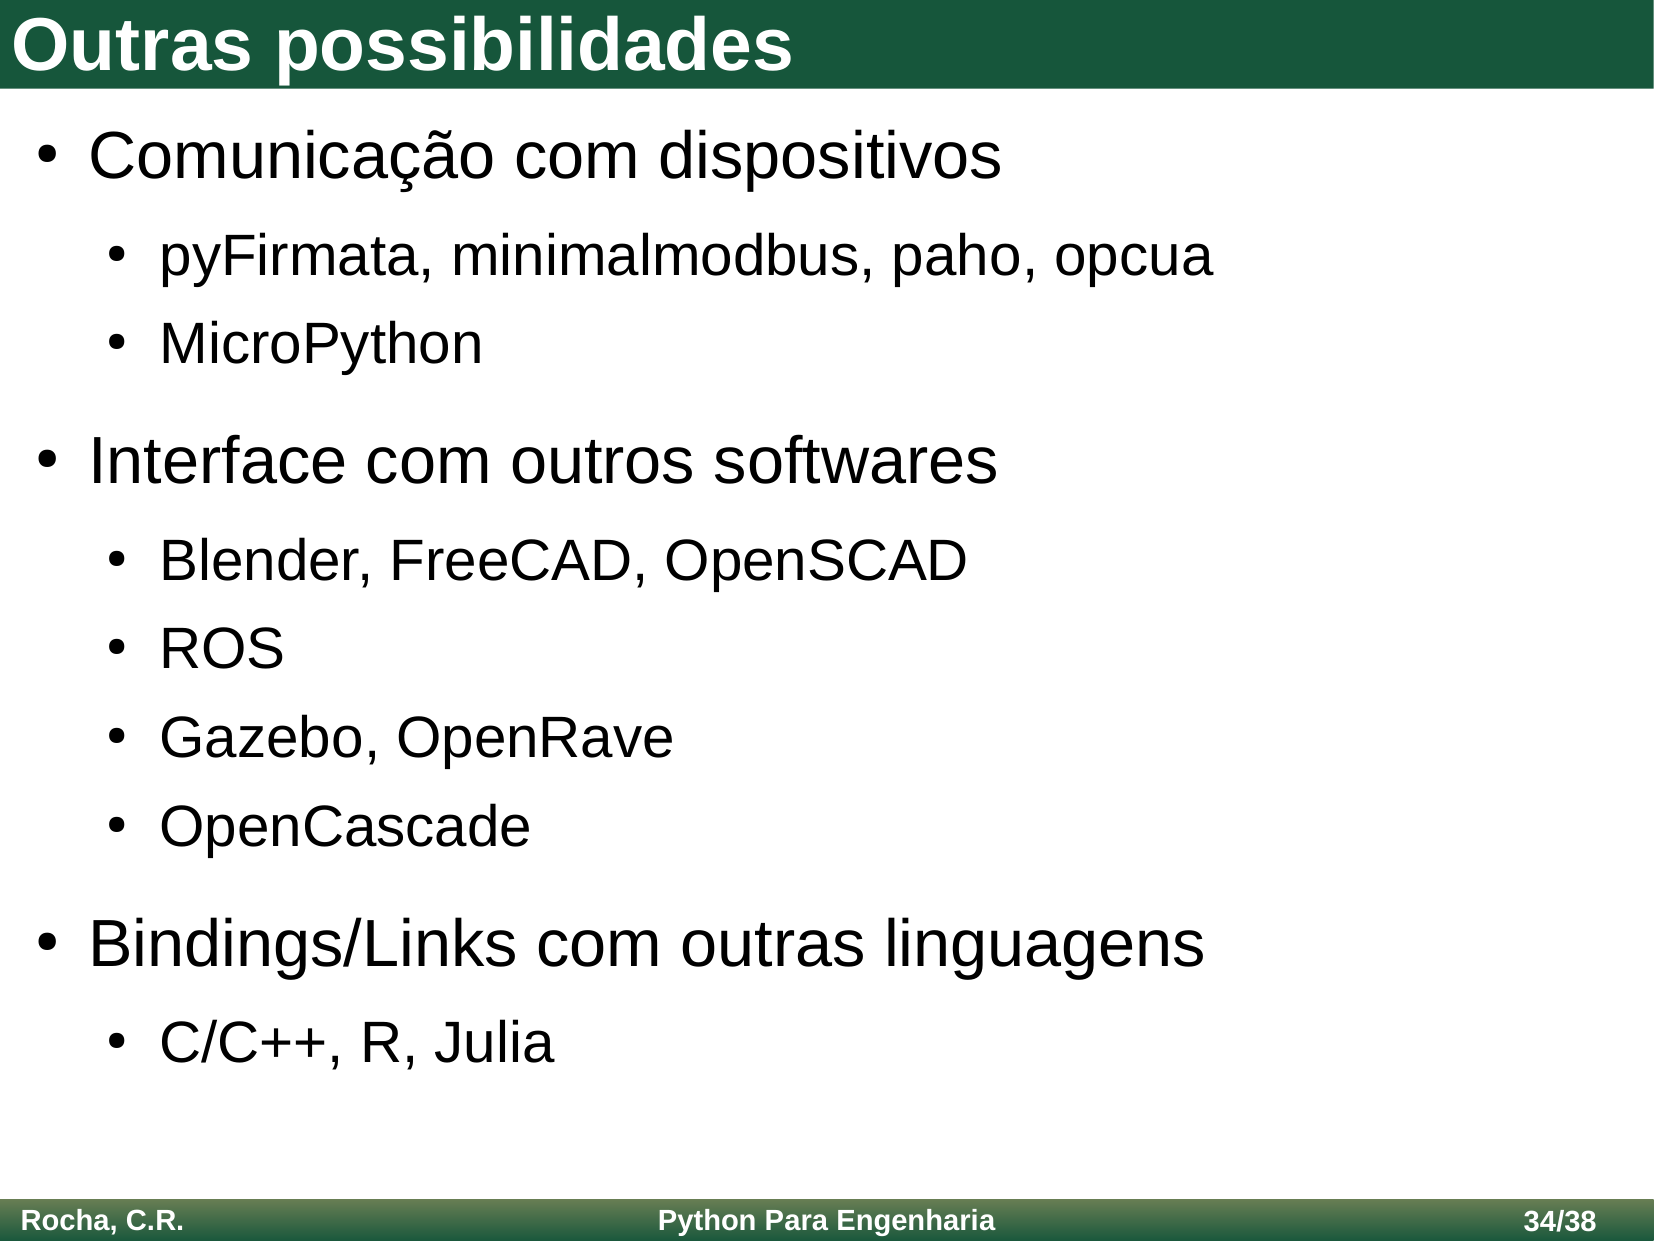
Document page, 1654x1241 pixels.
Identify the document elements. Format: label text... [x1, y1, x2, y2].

title Outras possibilidades [11, 0, 1625, 89]
list Comunicação com dispositivos pyFirmata, minimalmodbus, paho, opcua MicroPython Interface com outros softwares Blender, FreeCAD, OpenSCAD ROS Gazebo, OpenRave OpenCascade Bindings/Links com outras linguagens C/C++, R, Julia [17, 118, 1625, 1123]
